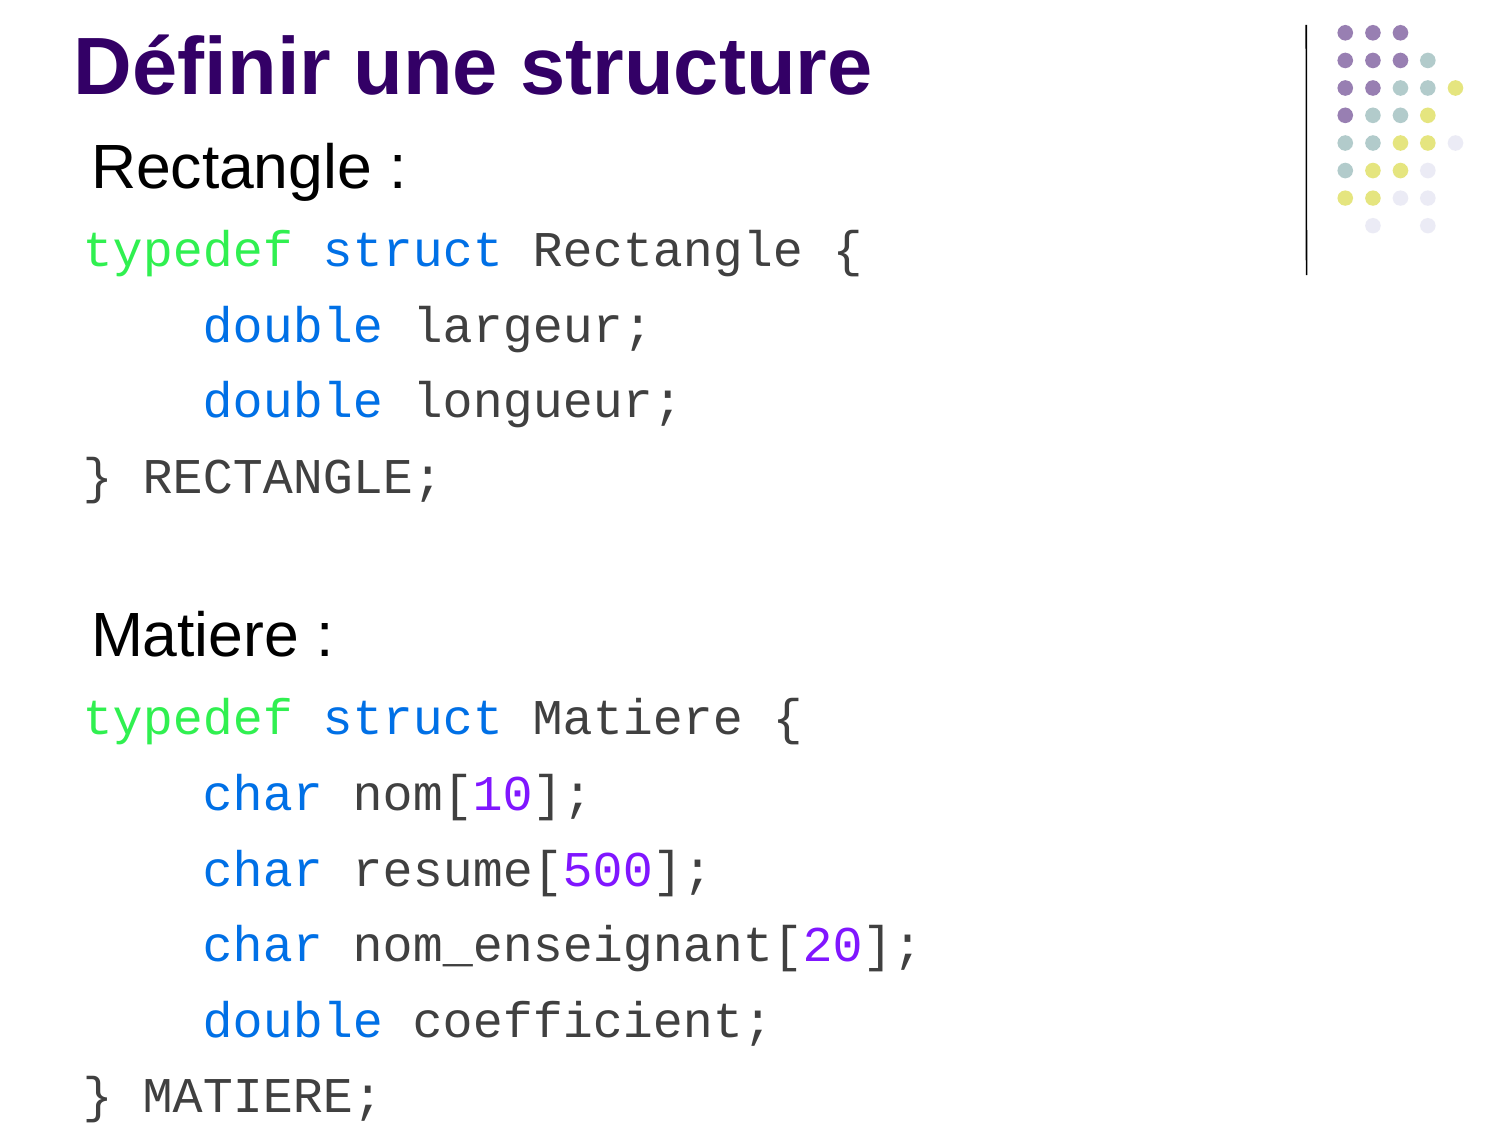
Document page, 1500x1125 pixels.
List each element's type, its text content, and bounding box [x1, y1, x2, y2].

list Rectangle : typedef struct Rectangle { double largeur; double longueur; } RECTANGLE; Matiere : typedef struct Matiere { char nom[10]; char resume[500]; char nom_enseignant[20]; double coefficient; } MATIERE; [67, 118, 1418, 1125]
title Définir une structure [59, 5, 1296, 119]
